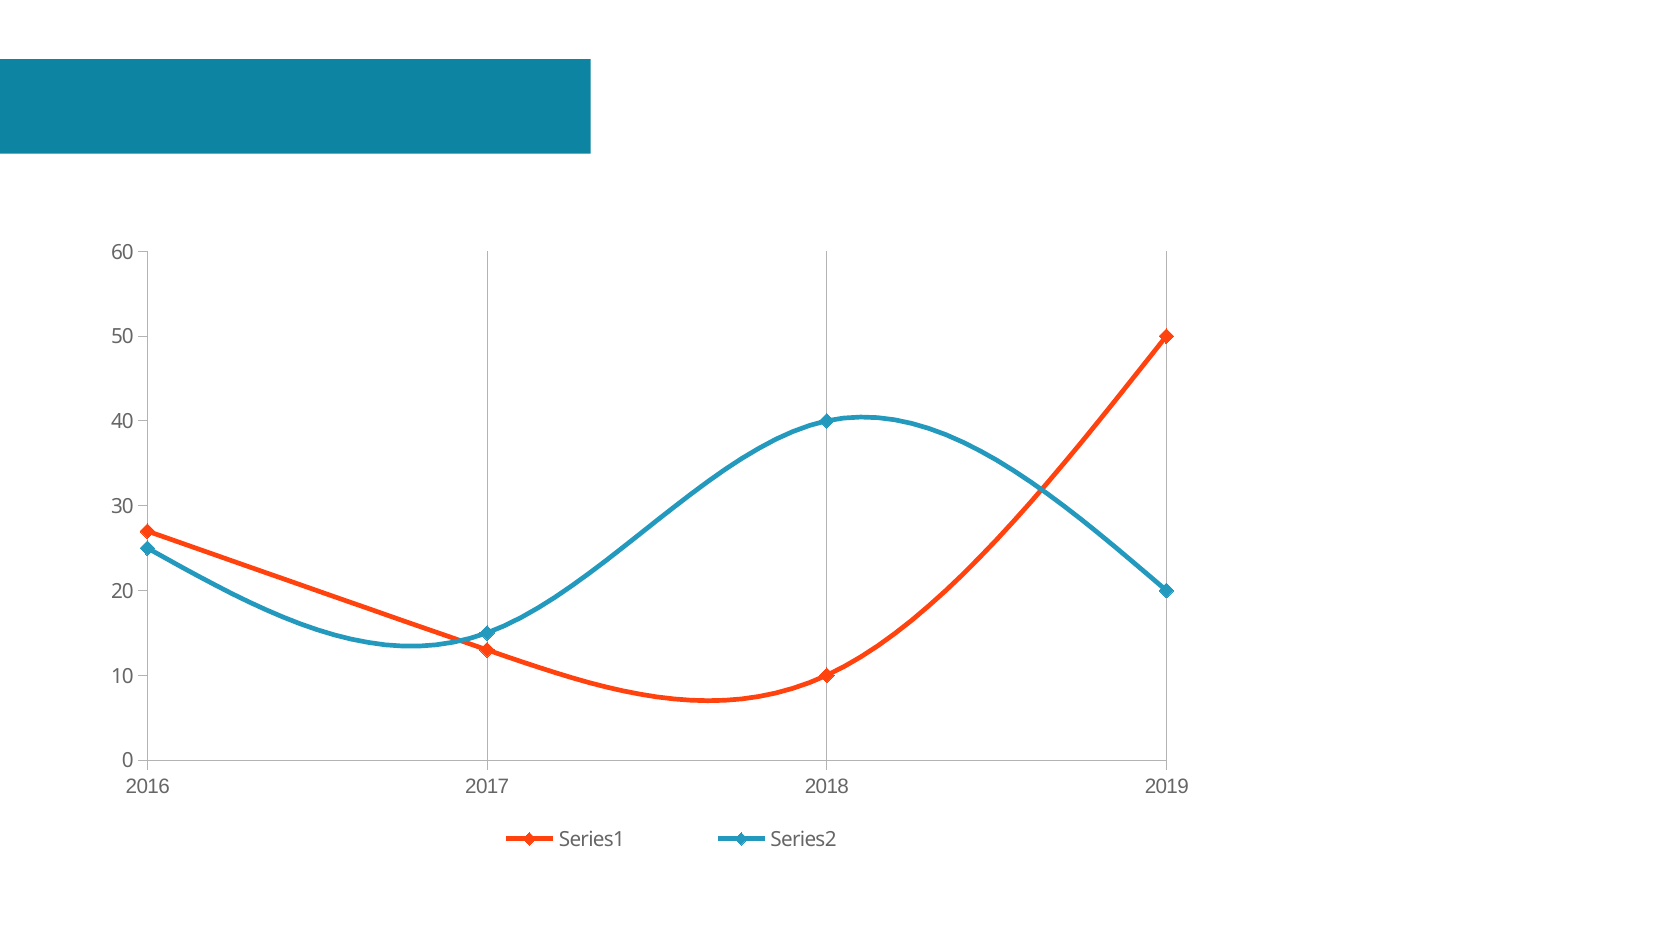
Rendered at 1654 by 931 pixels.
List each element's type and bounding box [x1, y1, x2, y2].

chart [88, 224, 1211, 863]
